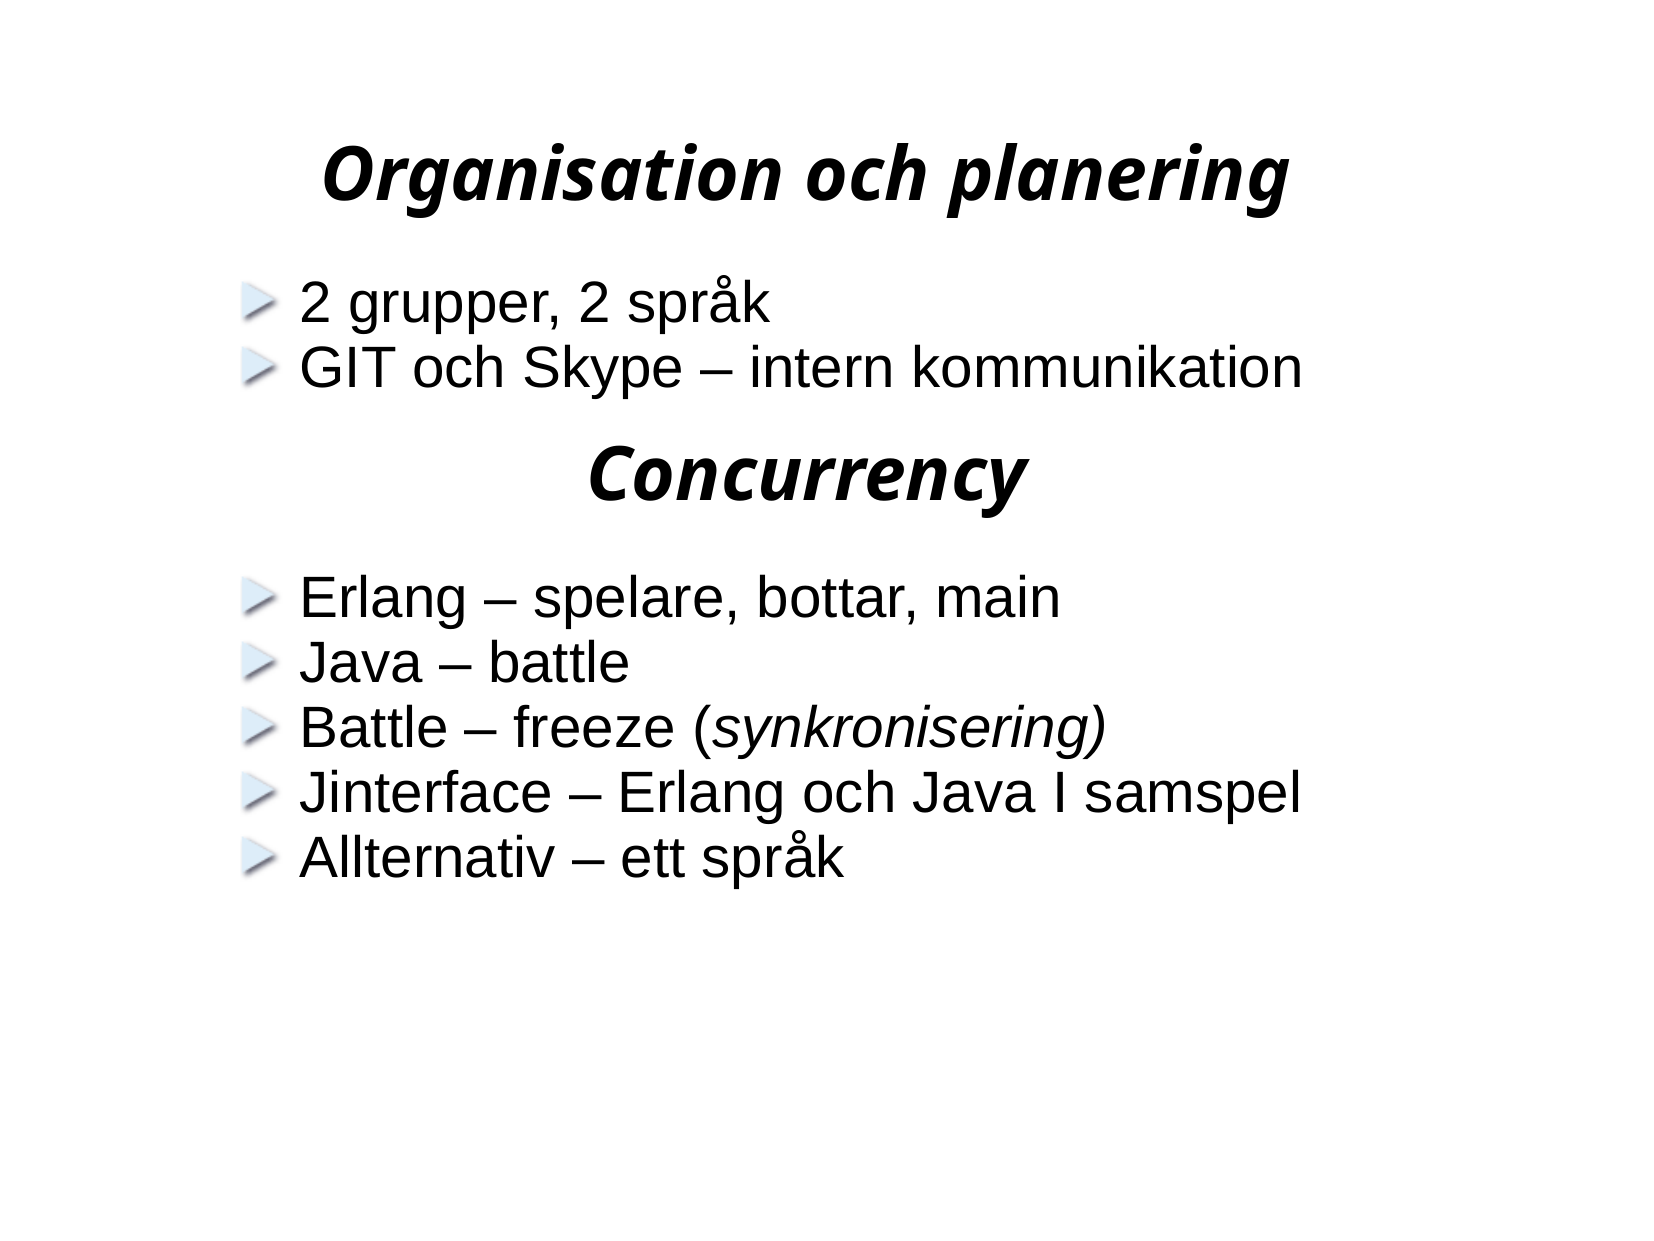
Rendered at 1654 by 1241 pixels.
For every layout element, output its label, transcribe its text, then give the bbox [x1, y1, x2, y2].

text_box Concurrency [150, 412, 1463, 513]
text_box Erlang – spelare, bottar, main Java – battle Battle – freeze (synkronisering) Jinterface – Erlang och Java I samspel Allternativ – ett språk [225, 557, 1538, 898]
text_box 2 grupper, 2 språk GIT och Skype – intern kommunikation [225, 262, 1538, 408]
text_box Organisation och planering [150, 112, 1463, 213]
